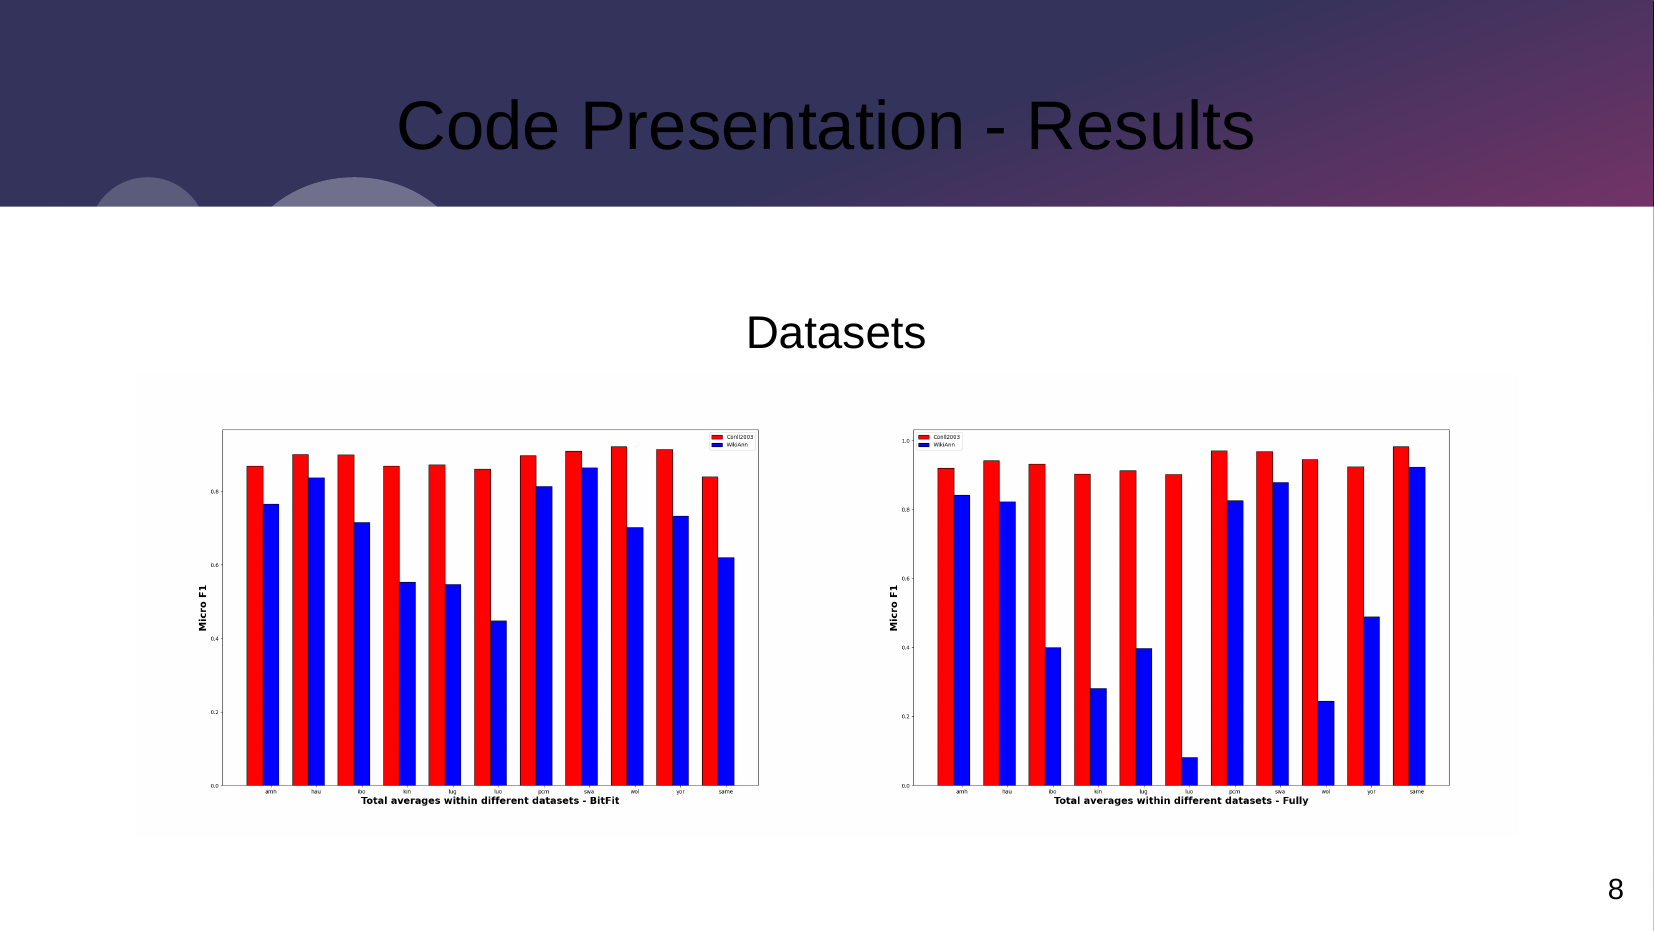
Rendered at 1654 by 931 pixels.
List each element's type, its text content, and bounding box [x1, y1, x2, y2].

picture [136, 374, 1518, 836]
title Code Presentation - Results [88, 44, 1565, 207]
text_box Datasets [630, 300, 1043, 367]
